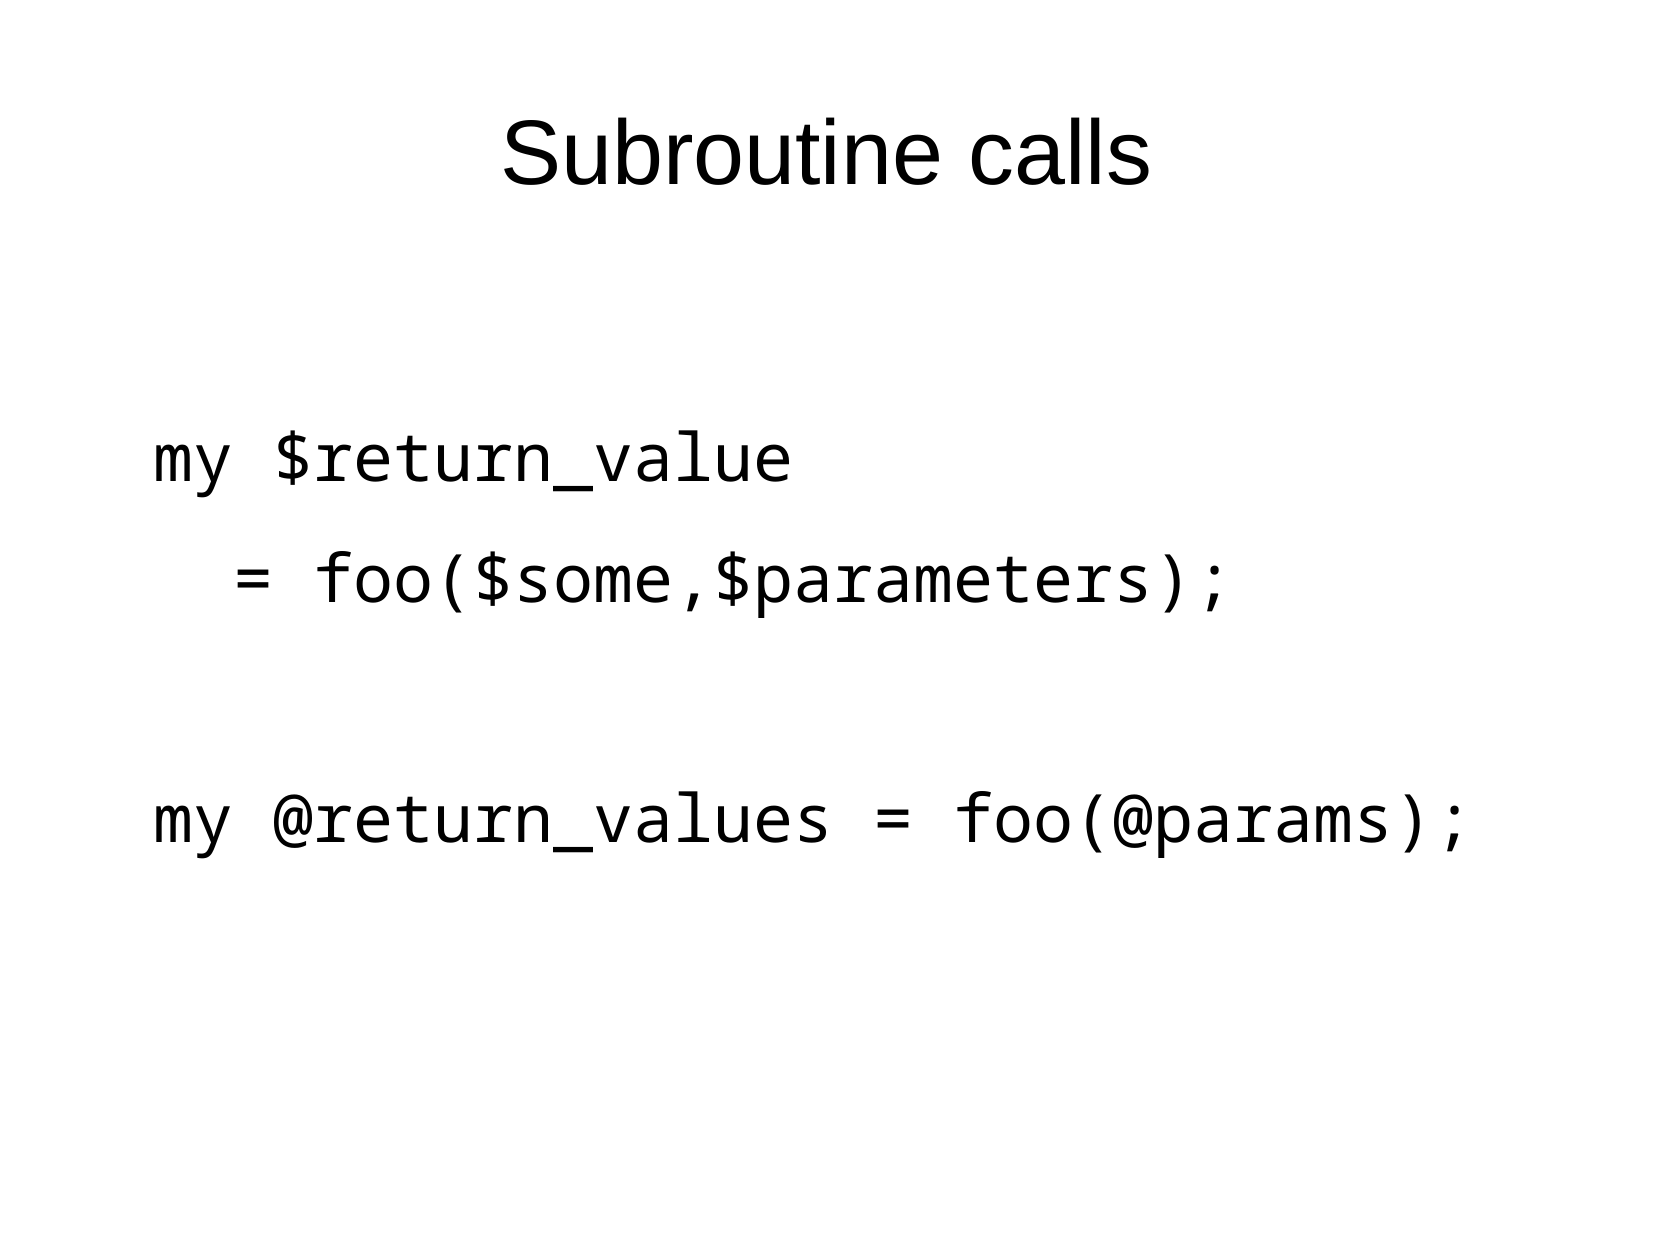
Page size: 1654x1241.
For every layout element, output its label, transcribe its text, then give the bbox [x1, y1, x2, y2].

list my $return_value = foo($some,$parameters); my @return_values = foo(@params); [82, 290, 1571, 1010]
title Subroutine calls [82, 49, 1571, 257]
